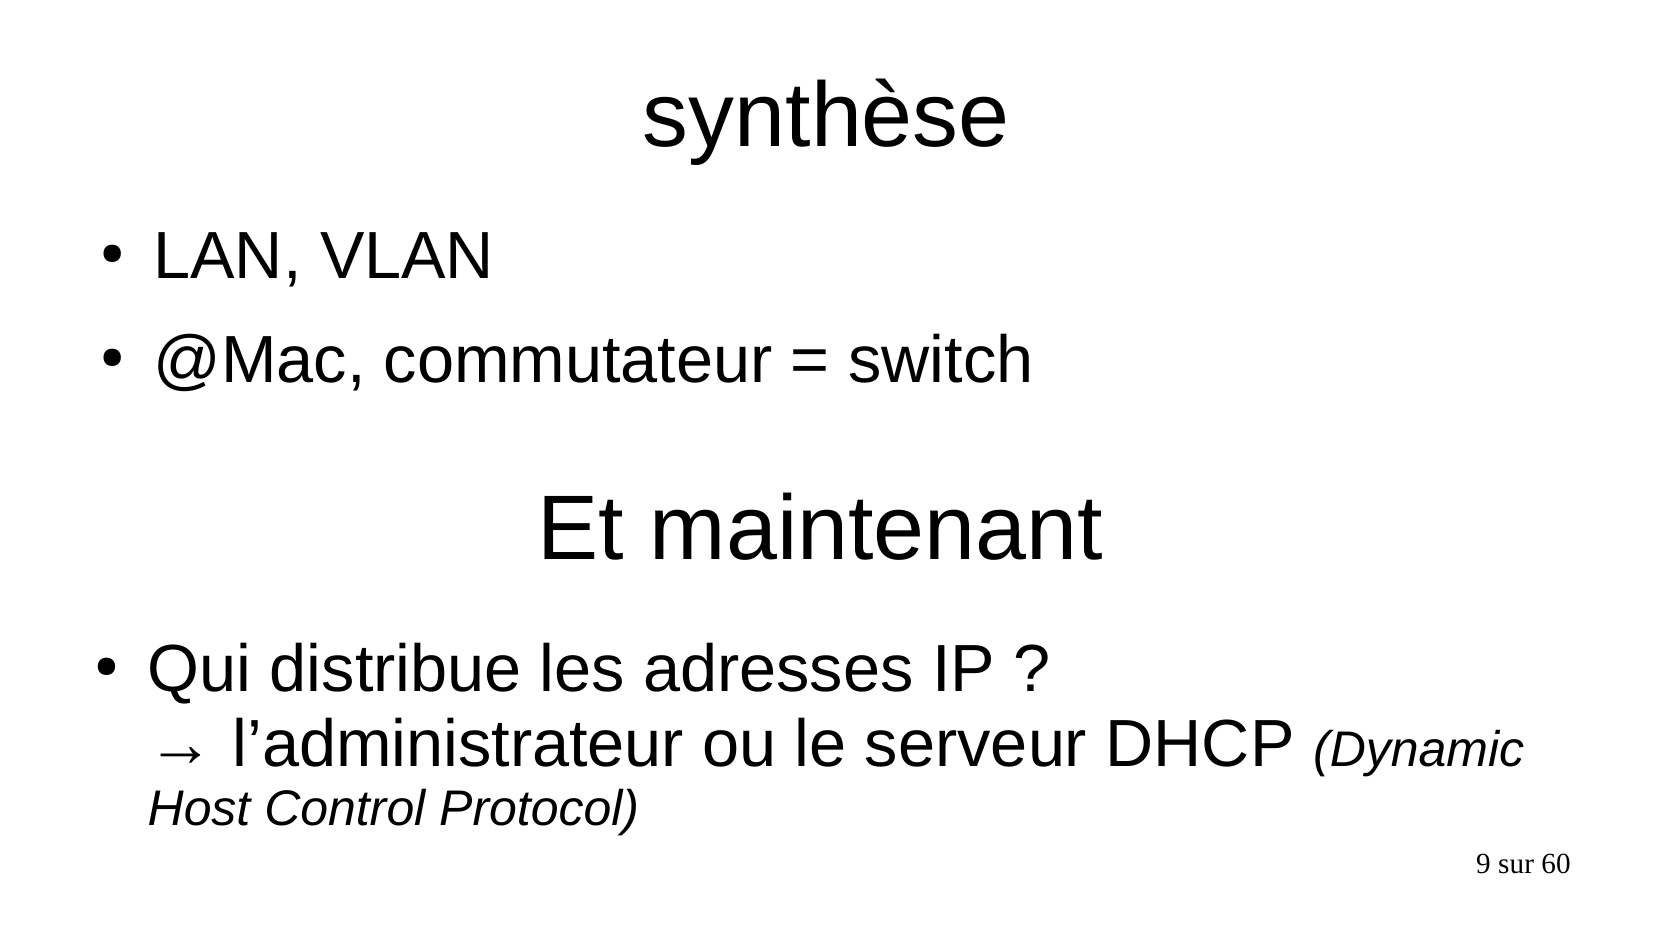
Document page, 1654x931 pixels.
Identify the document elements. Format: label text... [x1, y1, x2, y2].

list LAN, VLAN @Mac, commutateur = switch [82, 217, 1571, 443]
title synthèse [82, 37, 1571, 193]
list Qui distribue les adresses IP ? → l’administrateur ou le serveur DHCP (Dynamic Host Control Protocol) [76, 631, 1565, 857]
title Et maintenant [76, 450, 1565, 606]
